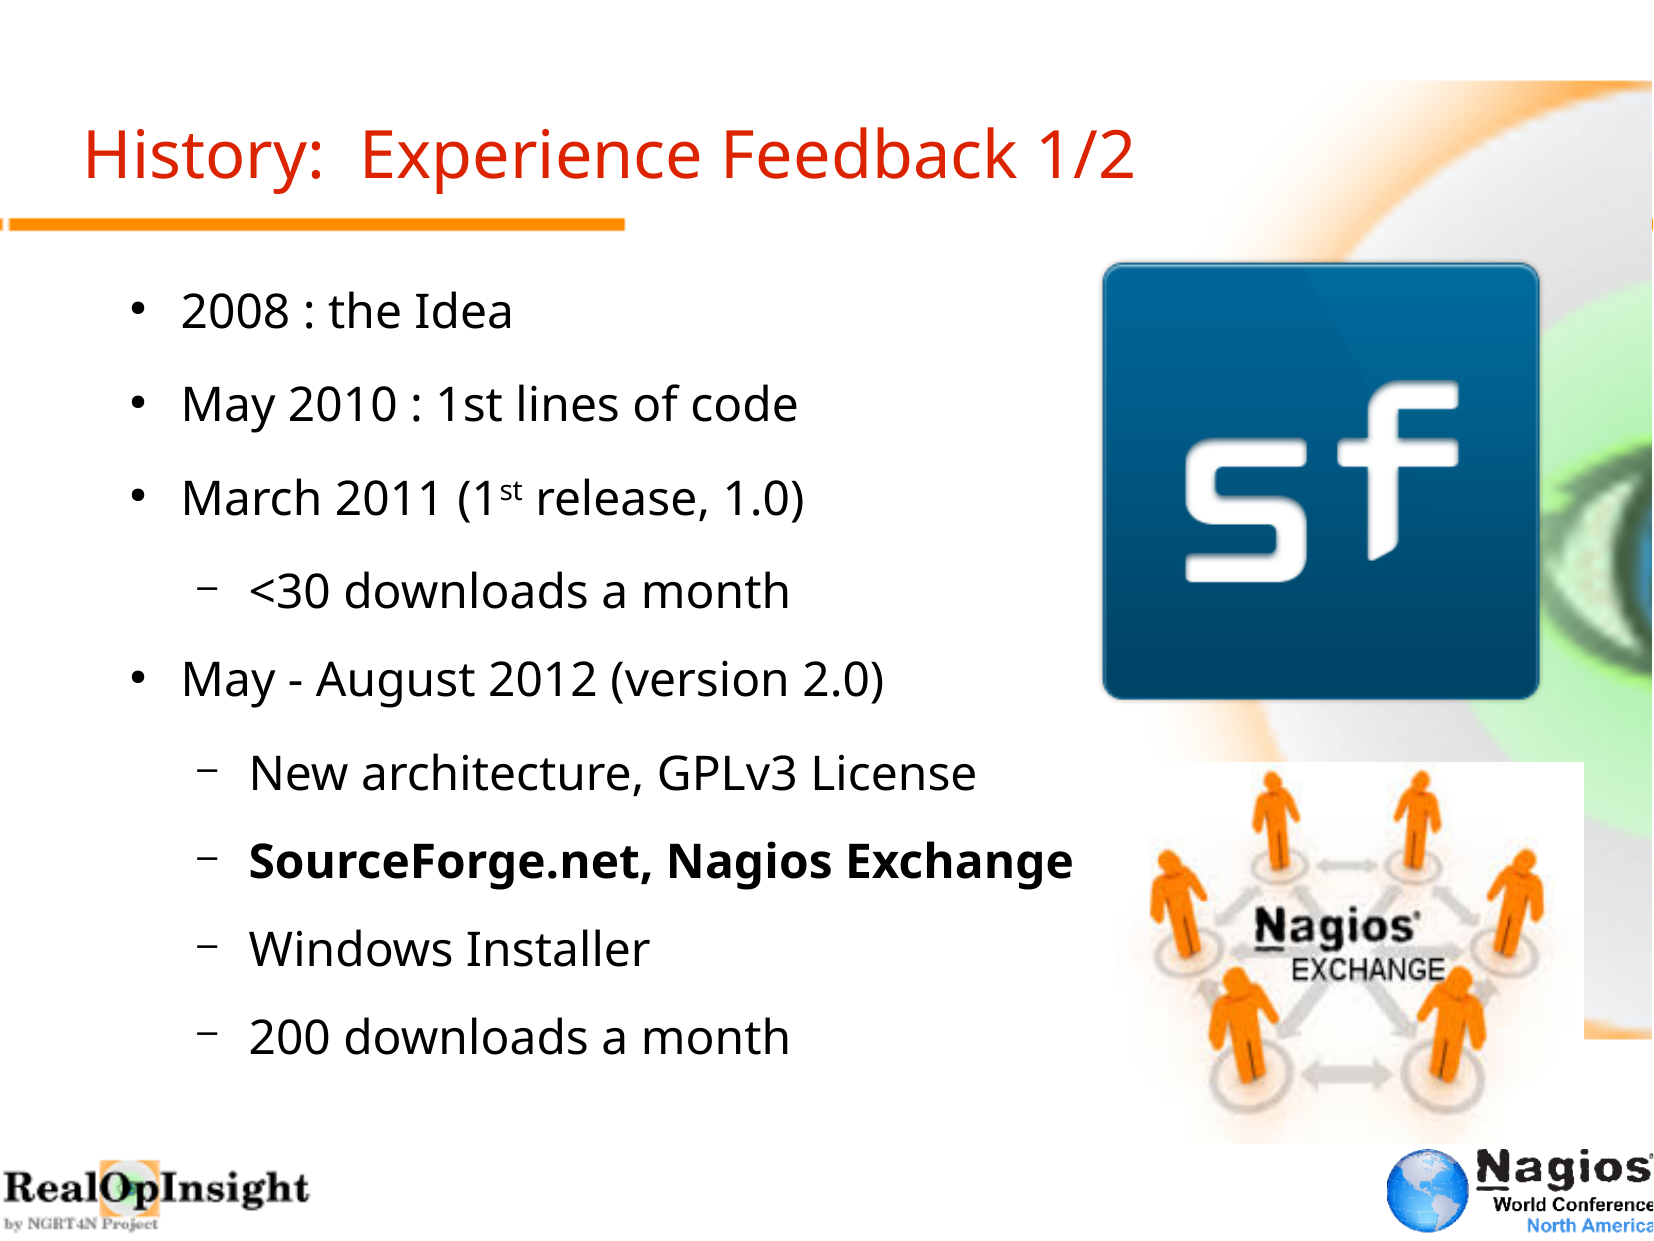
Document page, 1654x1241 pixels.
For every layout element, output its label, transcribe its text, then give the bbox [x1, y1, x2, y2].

picture [0, 0, 1654, 1241]
title History: Experience Feedback 1/2 [82, 49, 1547, 257]
list 2008 : the Idea May 2010 : 1st lines of code March 2011 (1st release, 1.0) <30 downloads a month May - August 2012 (version 2.0) New architecture, GPLv3 License SourceForge.net, Nagios Exchange Windows Installer 200 downloads a month [112, 276, 1568, 1075]
